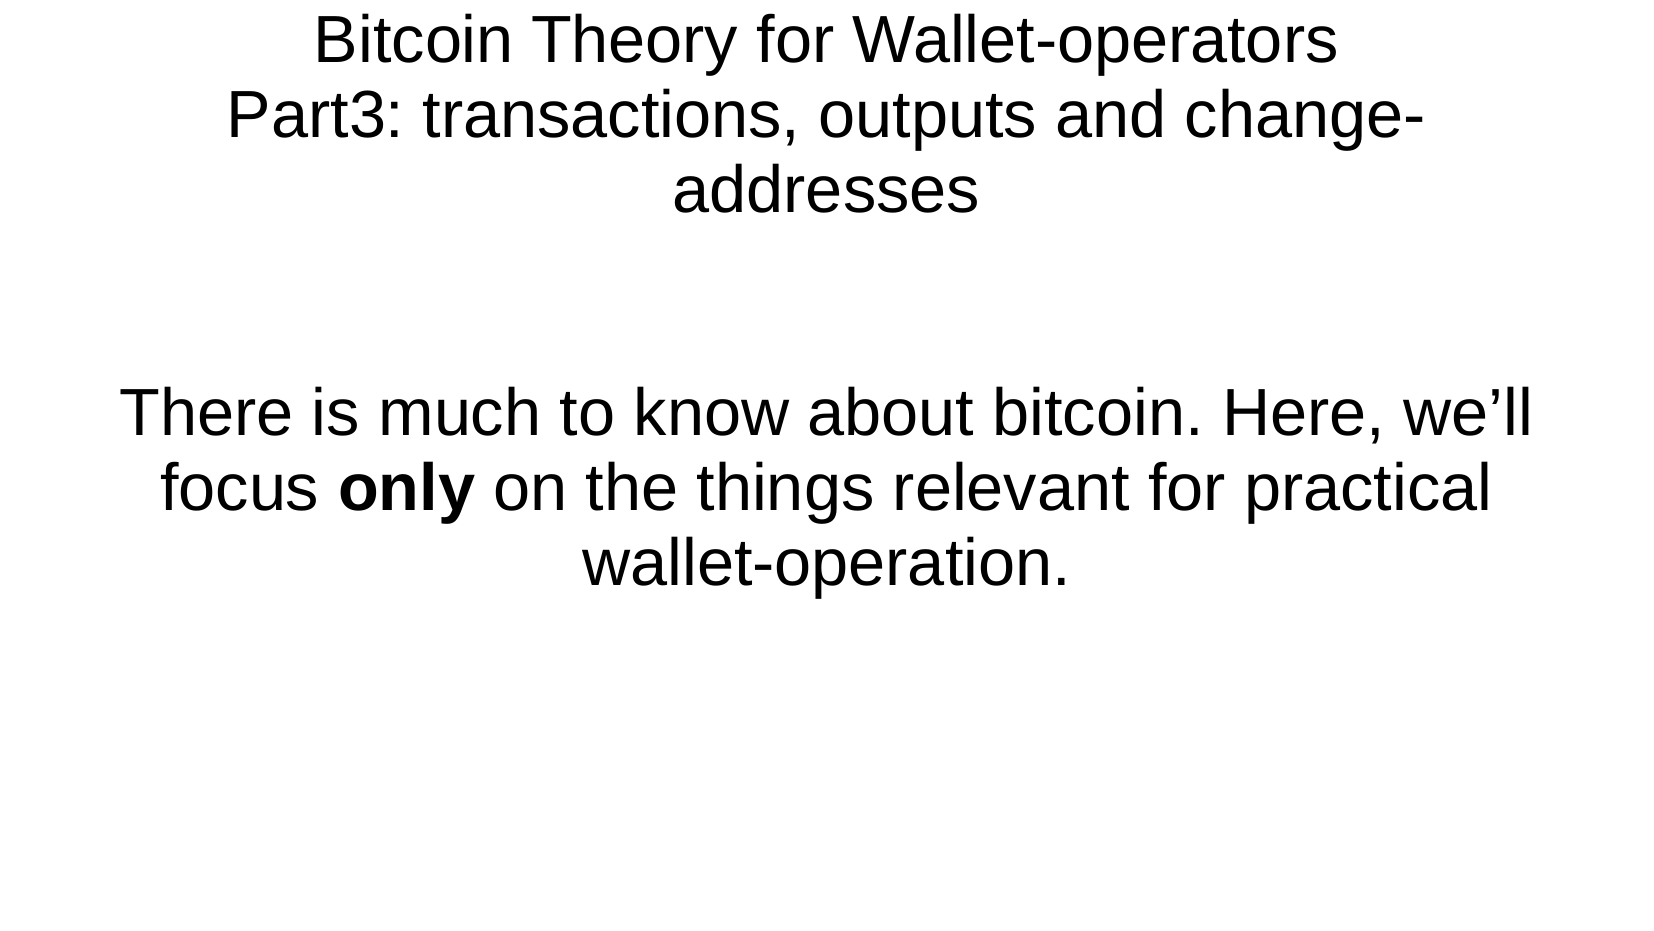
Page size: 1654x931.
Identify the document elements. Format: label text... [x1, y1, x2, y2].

title Bitcoin Theory for Wallet-operators Part3: transactions, outputs and change-addresses [82, 2, 1571, 217]
subtitle There is much to know about bitcoin. Here, we’ll focus only on the things relevant for practical wallet-operation. [82, 217, 1571, 758]
